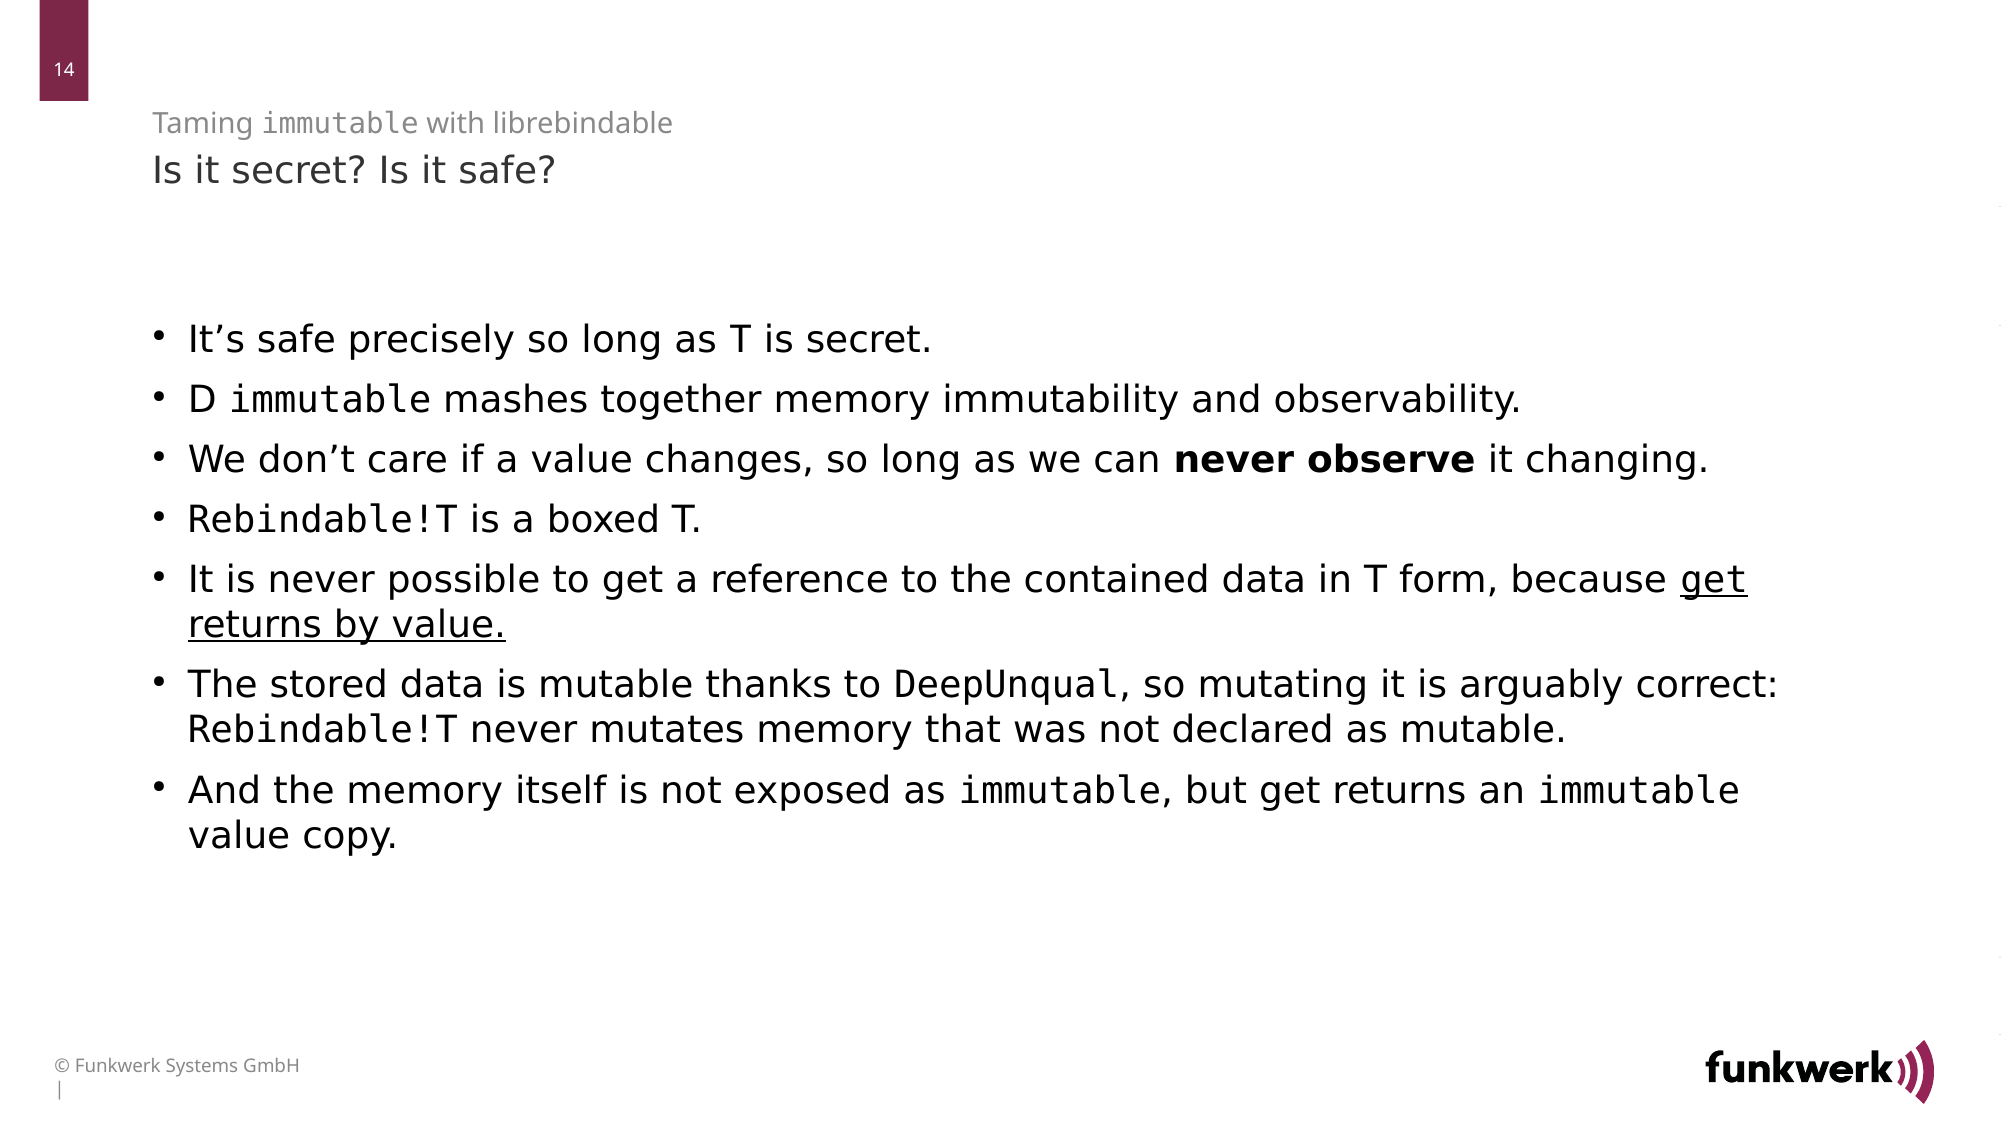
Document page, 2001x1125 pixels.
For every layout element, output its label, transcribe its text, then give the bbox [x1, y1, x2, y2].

list It’s safe precisely so long as T is secret. D immutable mashes together memory immutability and observability. We don’t care if a value changes, so long as we can never observe it changing. Rebindable!T is a boxed T. It is never possible to get a reference to the contained data in T form, because get returns by value. The stored data is mutable thanks to DeepUnqual, so mutating it is arguably correct: Rebindable!T never mutates memory that was not declared as mutable. And the memory itself is not exposed as immutable, but get returns an immutable value copy. [137, 307, 1850, 945]
text_box Is it secret? Is it safe? [137, 141, 755, 201]
list Taming immutable with librebindable [137, 100, 1850, 153]
